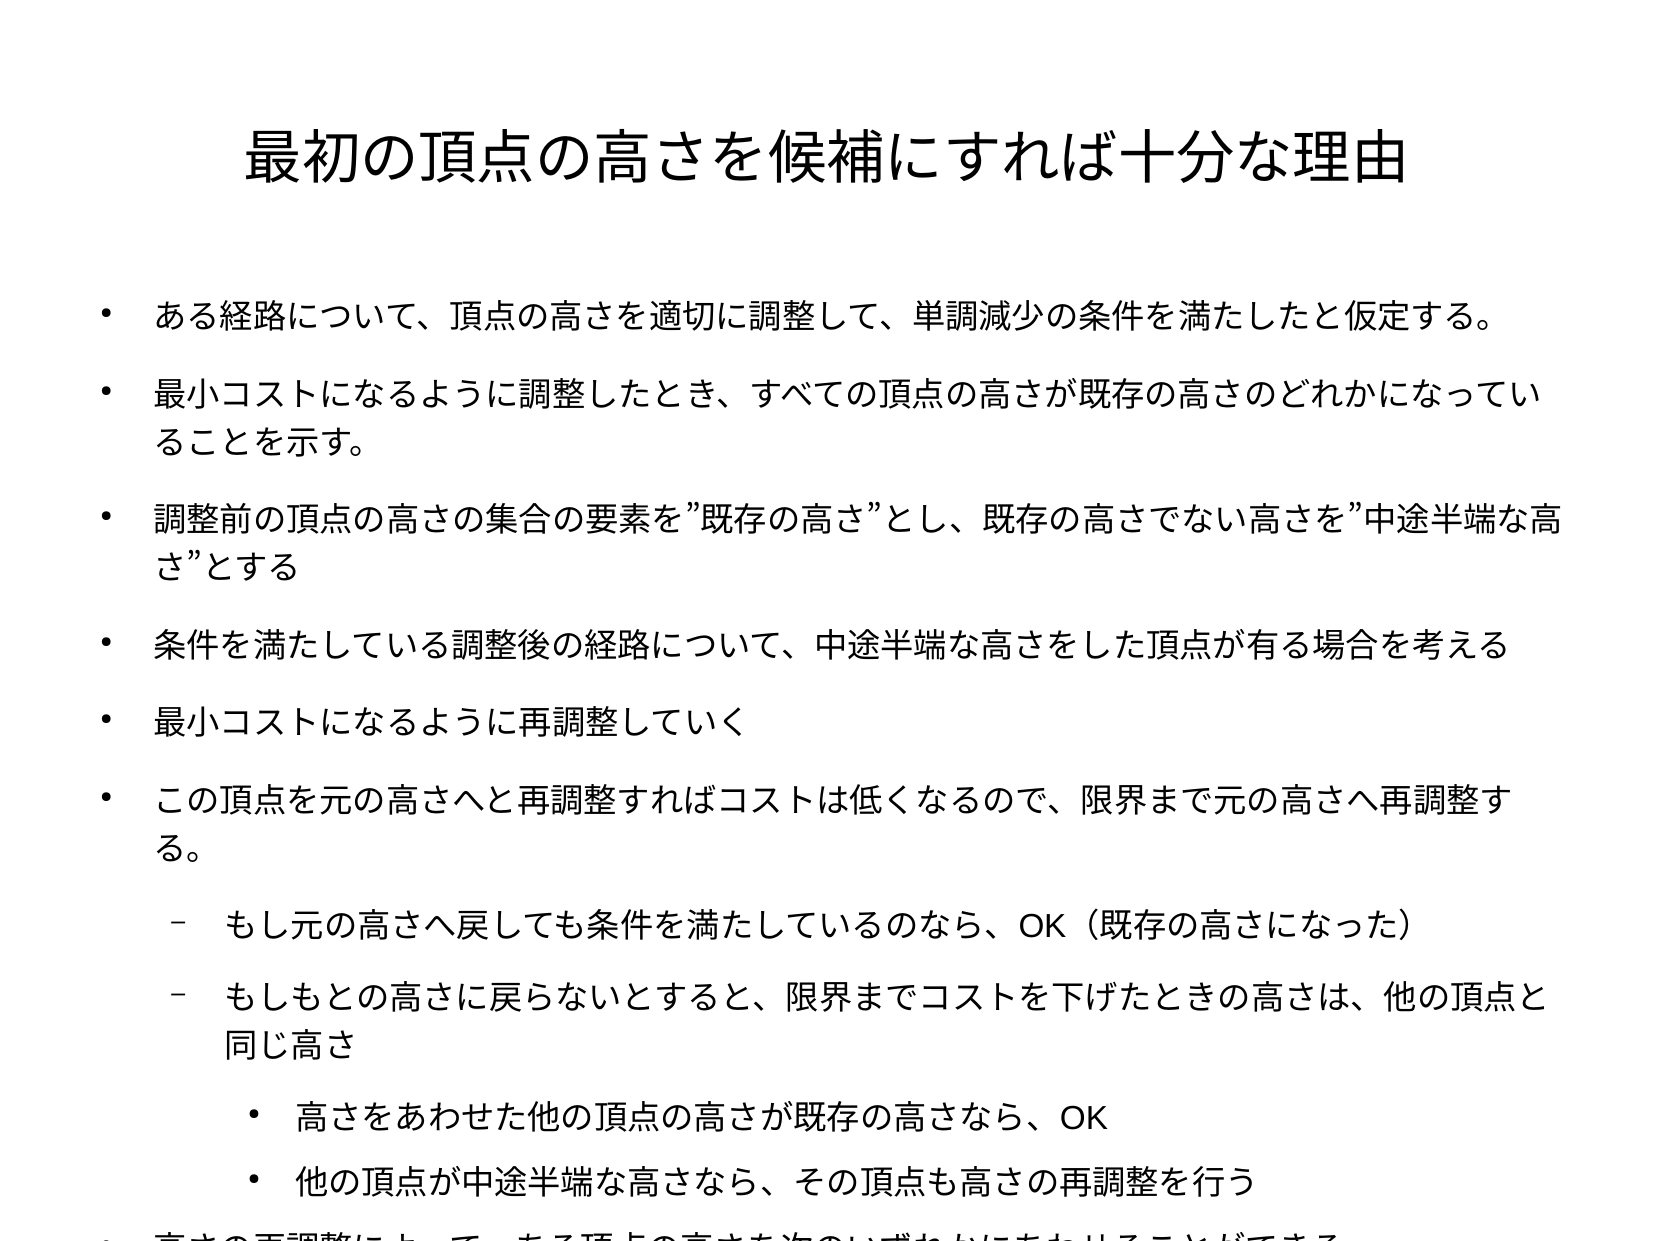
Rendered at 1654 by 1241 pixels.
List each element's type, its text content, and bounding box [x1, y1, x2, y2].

title 最初の頂点の高さを候補にすれば十分な理由 [82, 49, 1571, 257]
list ある経路について、頂点の高さを適切に調整して、単調減少の条件を満たしたと仮定する。 最小コストになるように調整したとき、すべての頂点の高さが既存の高さのどれかになっていることを示す。 調整前の頂点の高さの集合の要素を”既存の高さ”とし、既存の高さでない高さを”中途半端な高さ”とする 条件を満たしている調整後の経路について、中途半端な高さをした頂点が有る場合を考える 最小コストになるように再調整していく この頂点を元の高さへと再調整すればコストは低くなるので、限界まで元の高さへ再調整する。 もし元の高さへ戻しても条件を満たしているのなら、OK（既存の高さになった） もしもとの高さに戻らないとすると、限界までコストを下げたときの高さは、他の頂点と同じ高さ 高さをあわせた他の頂点の高さが既存の高さなら、OK 他の頂点が中途半端な高さなら、その頂点も高さの再調整を行う 高さの再調整によって、ある頂点の高さを次のいずれかにあわせることができる。 元の高さ 他の頂点の高さ [82, 290, 1571, 1167]
